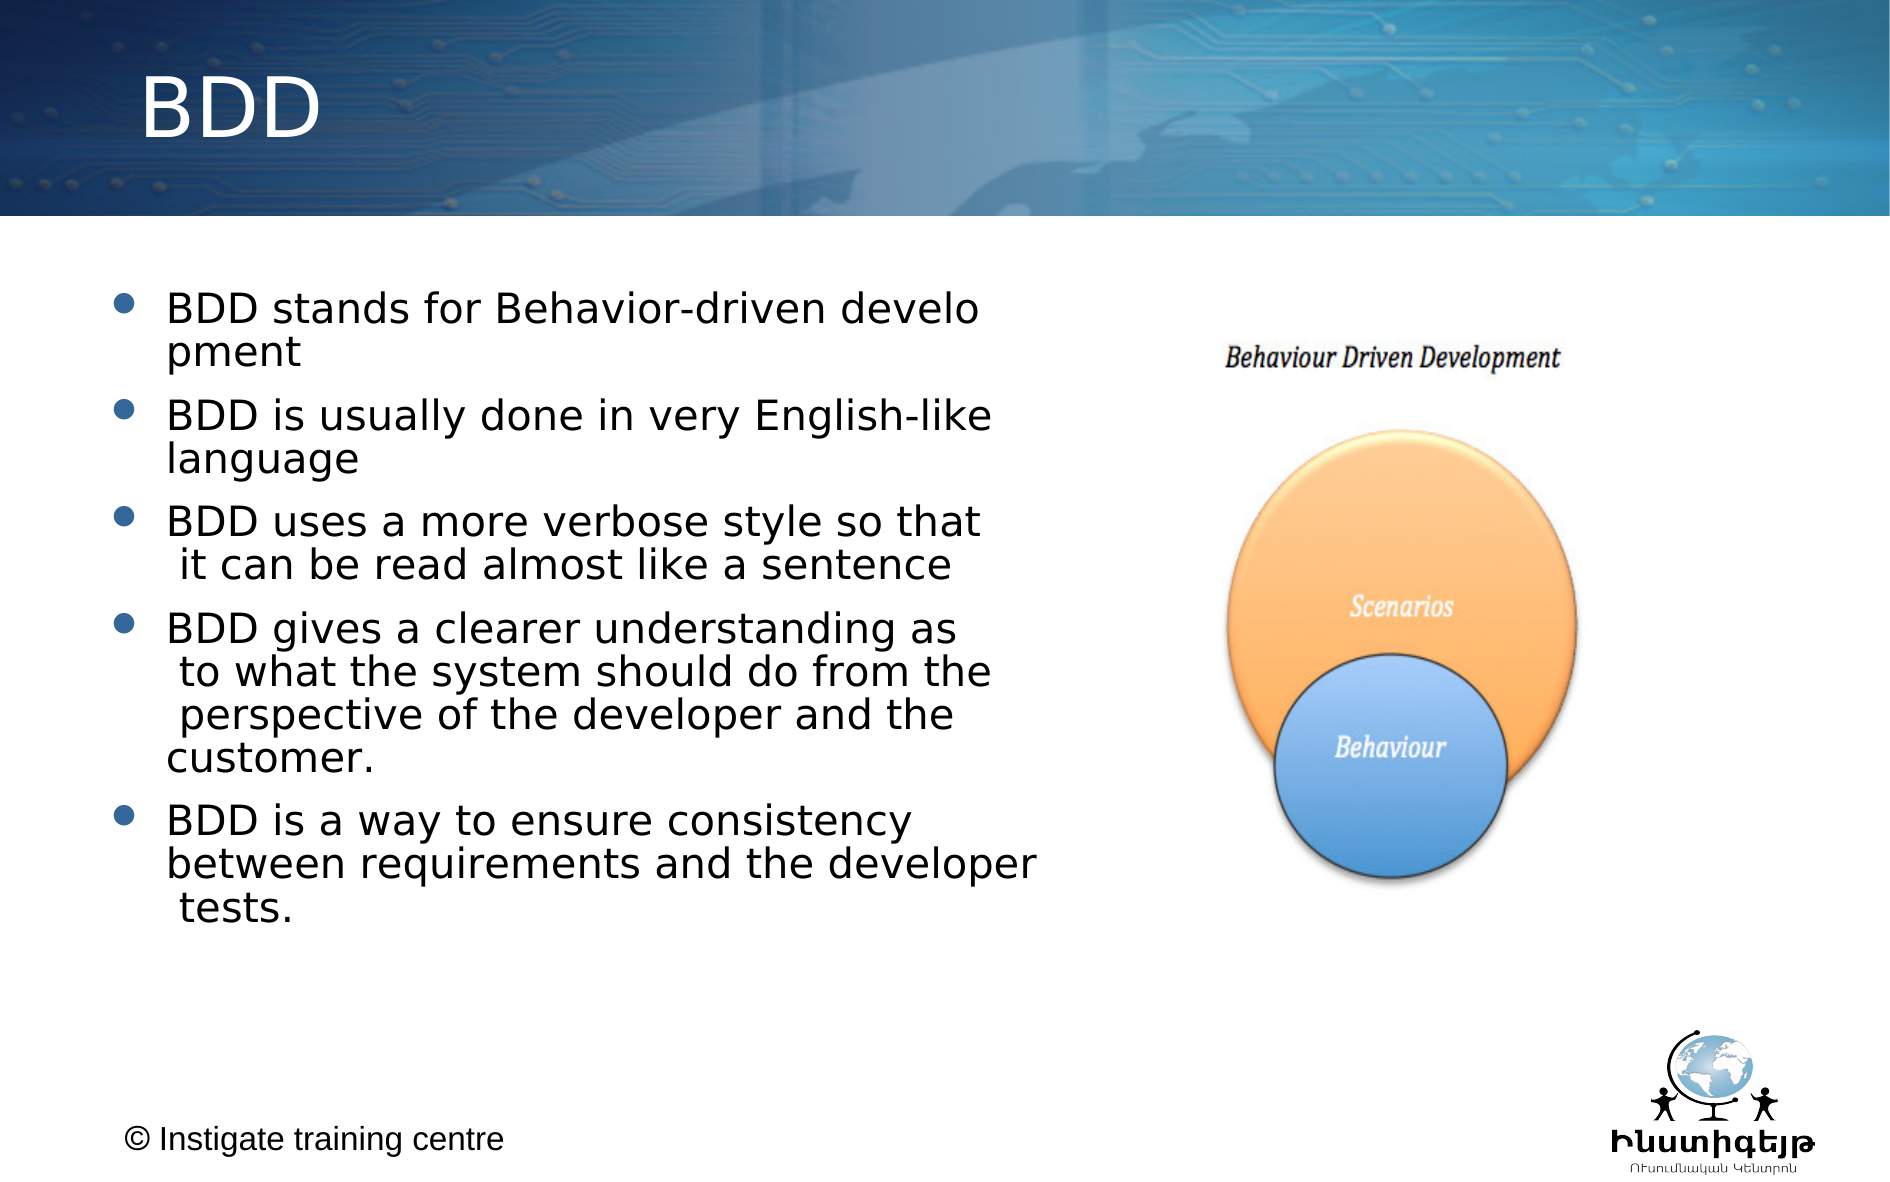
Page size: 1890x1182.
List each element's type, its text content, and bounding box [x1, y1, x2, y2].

picture [1612, 1030, 1815, 1175]
picture [0, 0, 1890, 216]
list BDD stands for Behavior-driven develo pment BDD is usually done in very English-like language BDD uses a more verbose style so that it can be read almost like a sentence BDD gives a clearer understanding as to what the system should do from the perspective of the developer and the customer. BDD is a way to ensure consistency between requirements and the developer tests. [110, 289, 1801, 315]
picture [1050, 299, 1763, 938]
